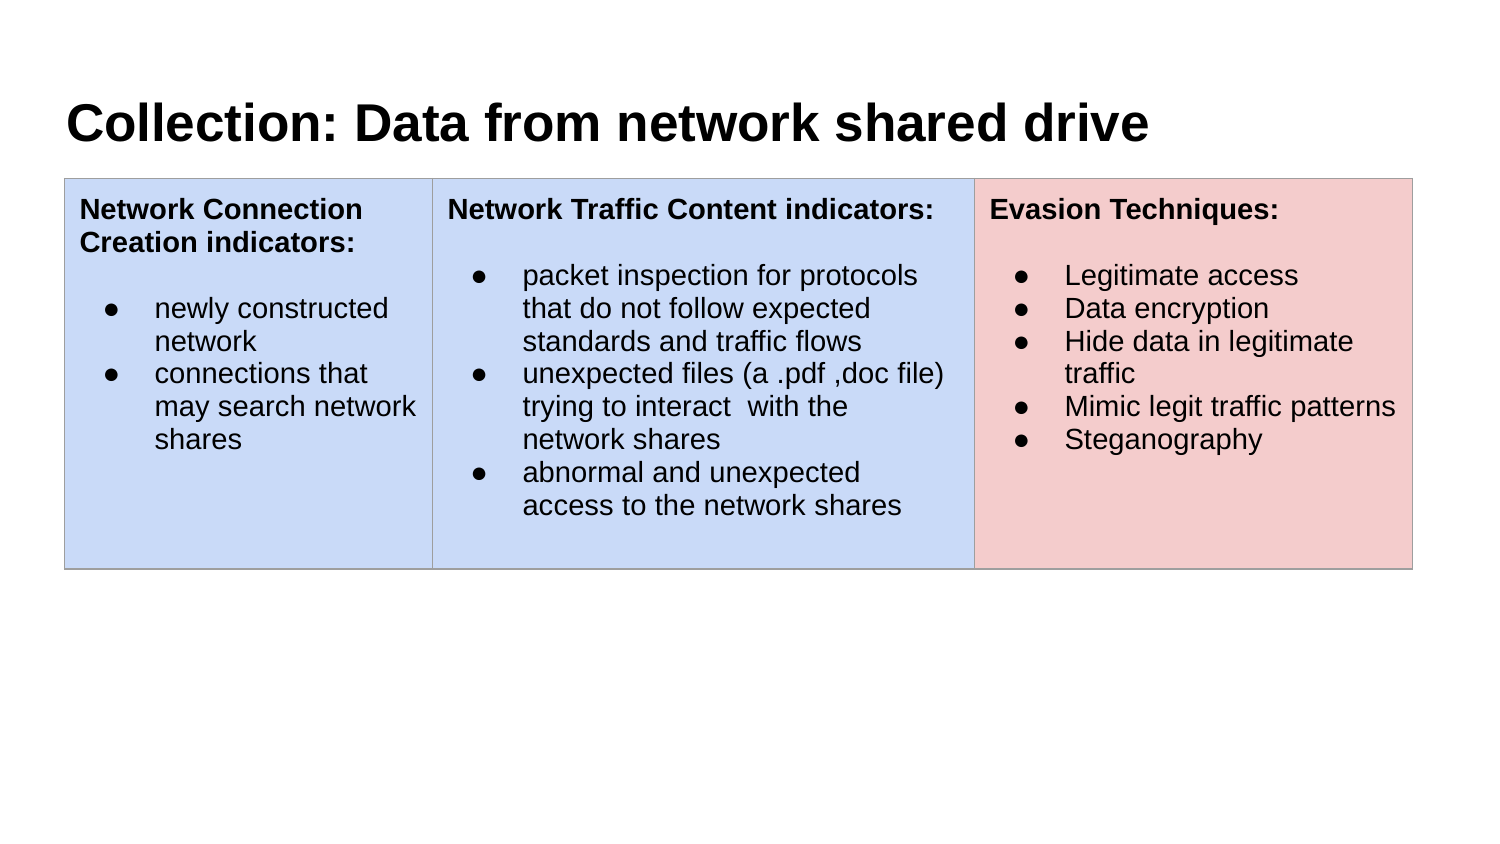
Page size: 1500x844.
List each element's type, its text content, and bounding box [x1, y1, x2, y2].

table_header Network Traffic Content indicators: packet inspection for protocols that do not follow expected standards and traffic flows unexpected files (a .pdf ,doc file) trying to interact with the network shares abnormal and unexpected access to the network shares [433, 179, 974, 568]
table_header Network Connection Creation indicators: newly constructed network connections that may search network shares [65, 179, 432, 568]
table_header Evasion Techniques: Legitimate access Data encryption Hide data in legitimate traffic Mimic legit traffic patterns Steganography [975, 179, 1412, 568]
title Collection: Data from network shared drive [51, 72, 1449, 167]
